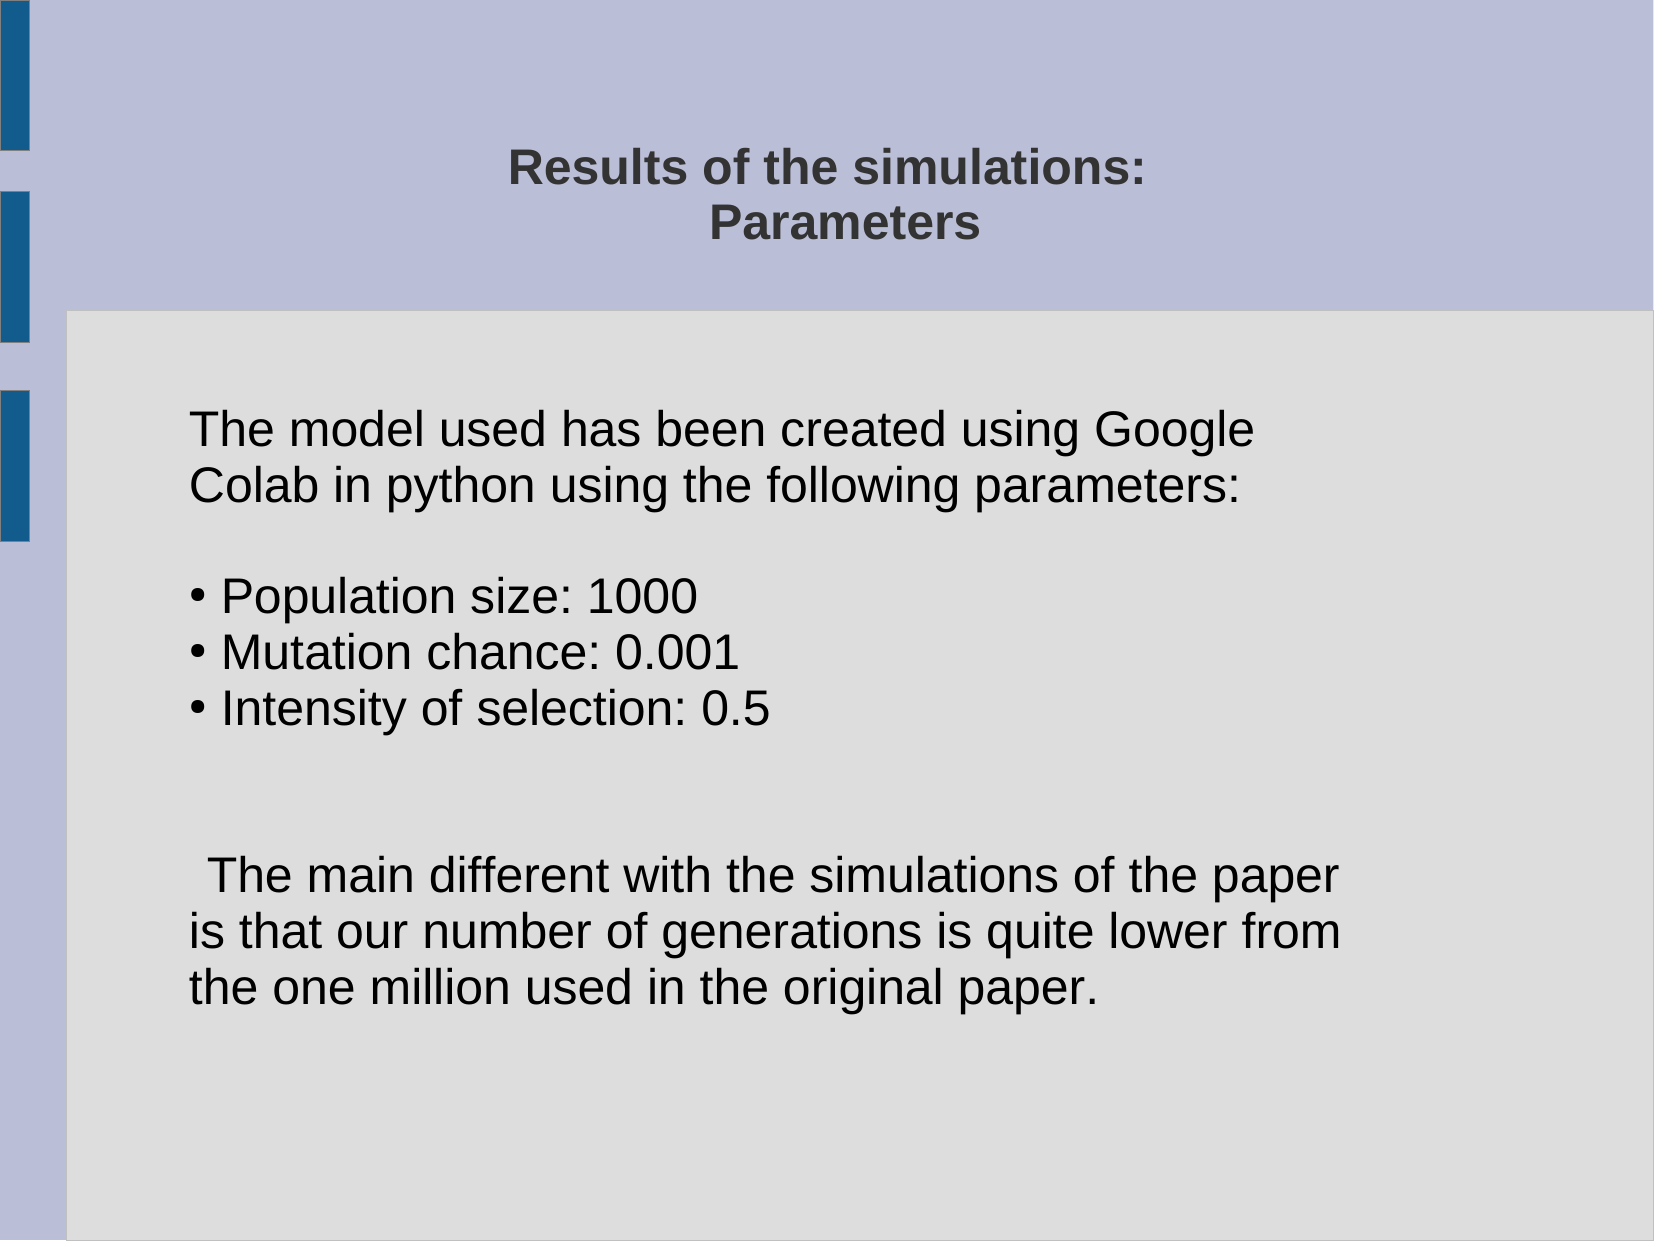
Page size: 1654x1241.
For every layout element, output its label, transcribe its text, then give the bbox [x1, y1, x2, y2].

text_box The model used has been created using Google Colab in python using the following parameters: Population size: 1000 Mutation chance: 0.001 Intensity of selection: 0.5 The main different with the simulations of the paper is that our number of generations is quite lower from the one million used in the original paper. [188, 401, 1382, 1071]
title Results of the simulations: Parameters [121, 91, 1534, 299]
